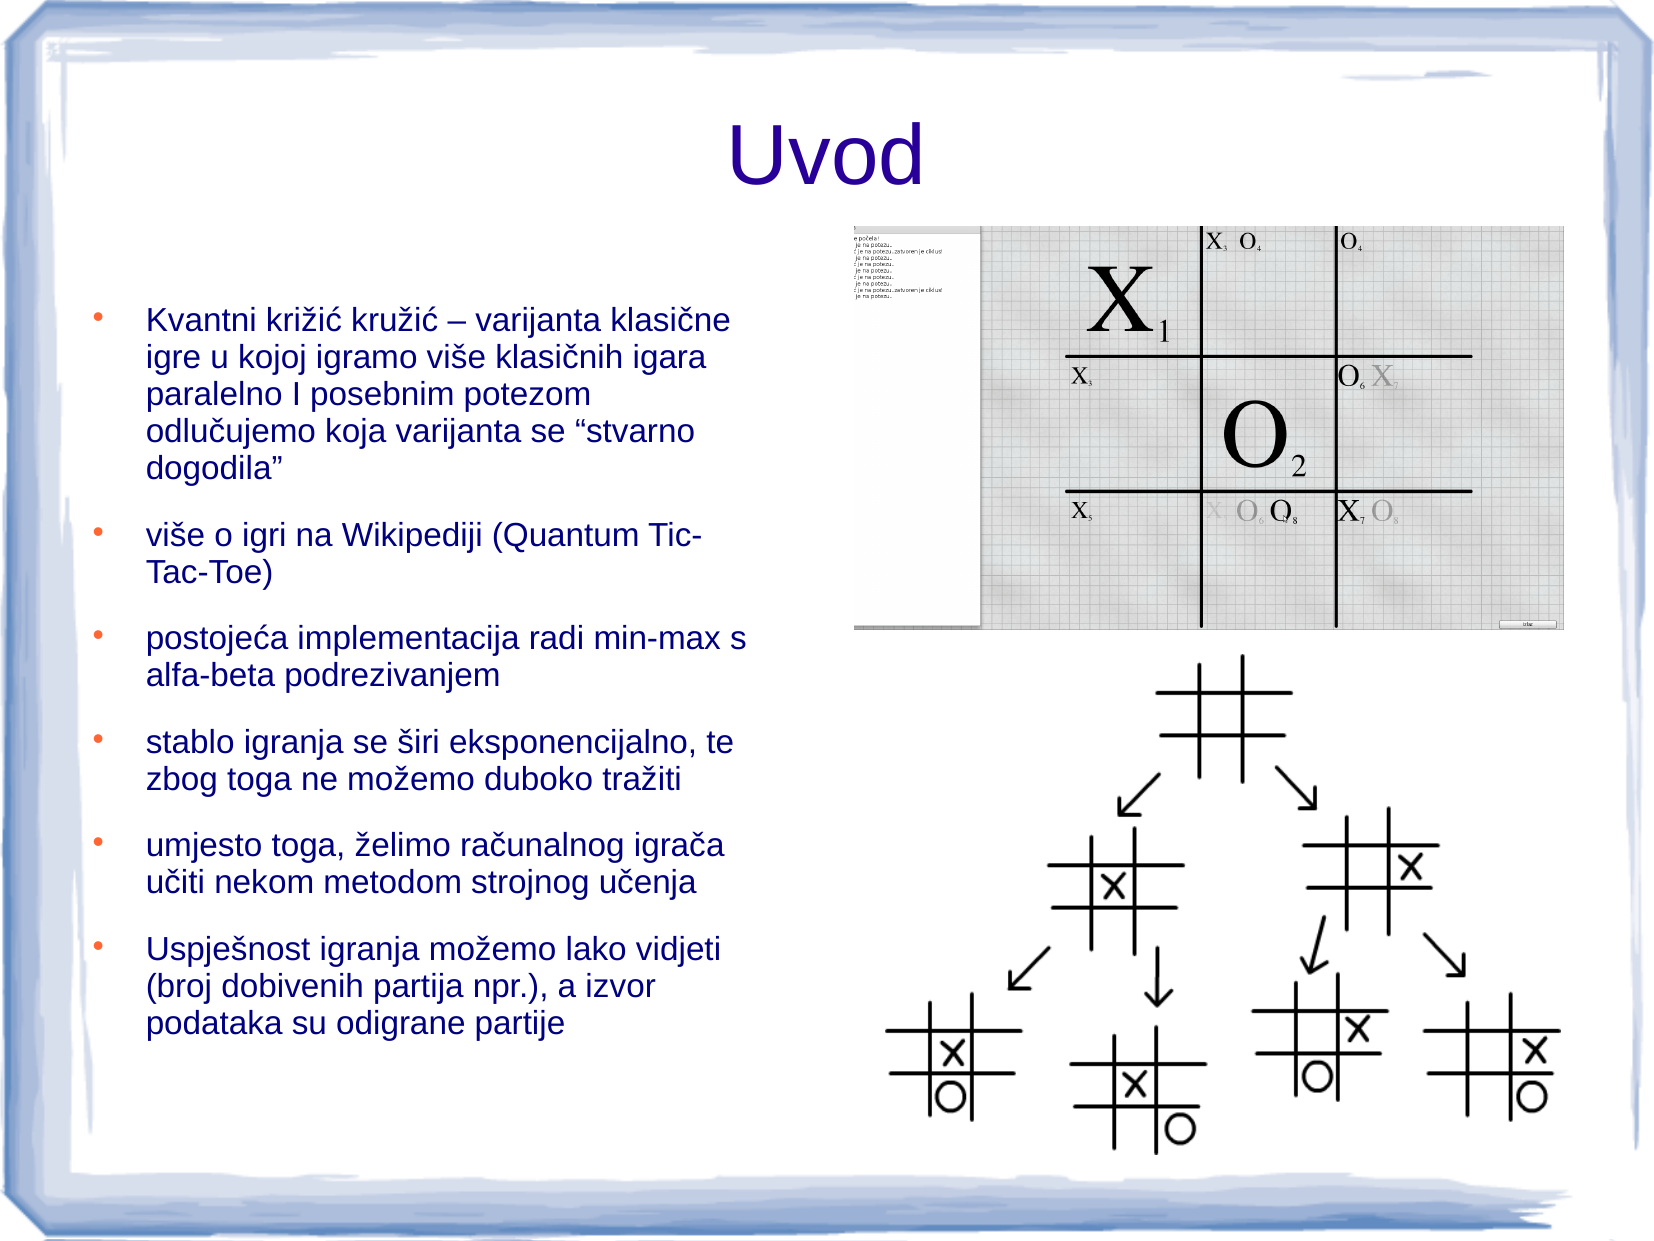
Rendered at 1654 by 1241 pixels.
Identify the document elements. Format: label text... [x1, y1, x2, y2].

title Uvod [82, 49, 1571, 257]
picture [0, 0, 1654, 1241]
list Kvantni križić kružić – varijanta klasične igre u kojoj igramo više klasičnih igara paralelno I posebnim potezom odlučujemo koja varijanta se “stvarno dogodila” više o igri na Wikipediji (Quantum Tic-Tac-Toe) postojeća implementacija radi min-max s alfa-beta podrezivanjem stablo igranja se širi eksponencijalno, te zbog toga ne možemo duboko tražiti umjesto toga, želimo računalnog igrača učiti nekom metodom strojnog učenja Uspješnost igranja možemo lako vidjeti (broj dobivenih partija npr.), a izvor podataka su odigrane partije [75, 216, 751, 1126]
